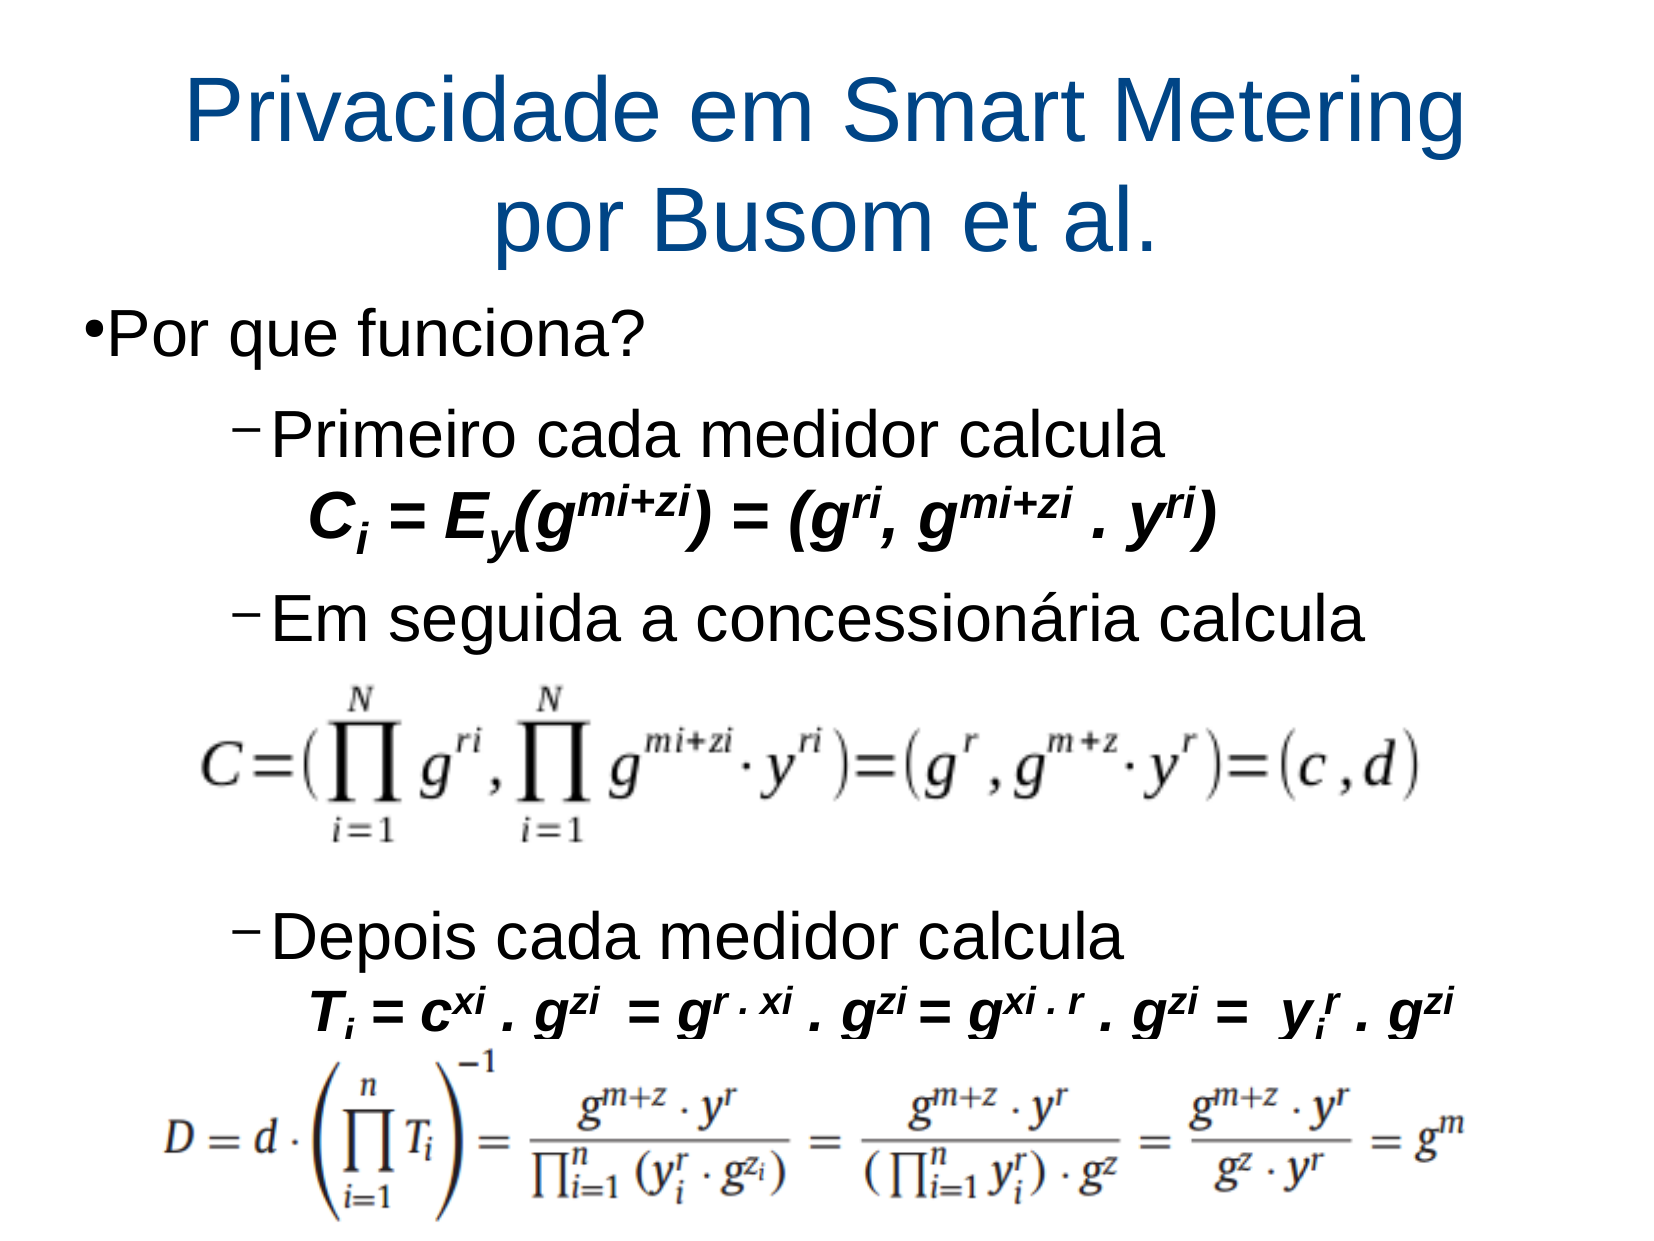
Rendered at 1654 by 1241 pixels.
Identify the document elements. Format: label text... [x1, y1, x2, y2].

list Por que funciona? Primeiro cada medidor calcula Ci = Ey(gmi+zi) = (gri, gmi+zi . yri) Em seguida a concessionária calcula Depois cada medidor calcula Ti = cxi . gzi = gr . xi . gzi = gxi . r . gzi = yir . gzi [82, 290, 1606, 1186]
picture [170, 677, 1431, 870]
picture [161, 1039, 1467, 1226]
title Privacidade em Smart Metering por Busom et al. [82, 49, 1571, 257]
text_box [134, 645, 1328, 809]
